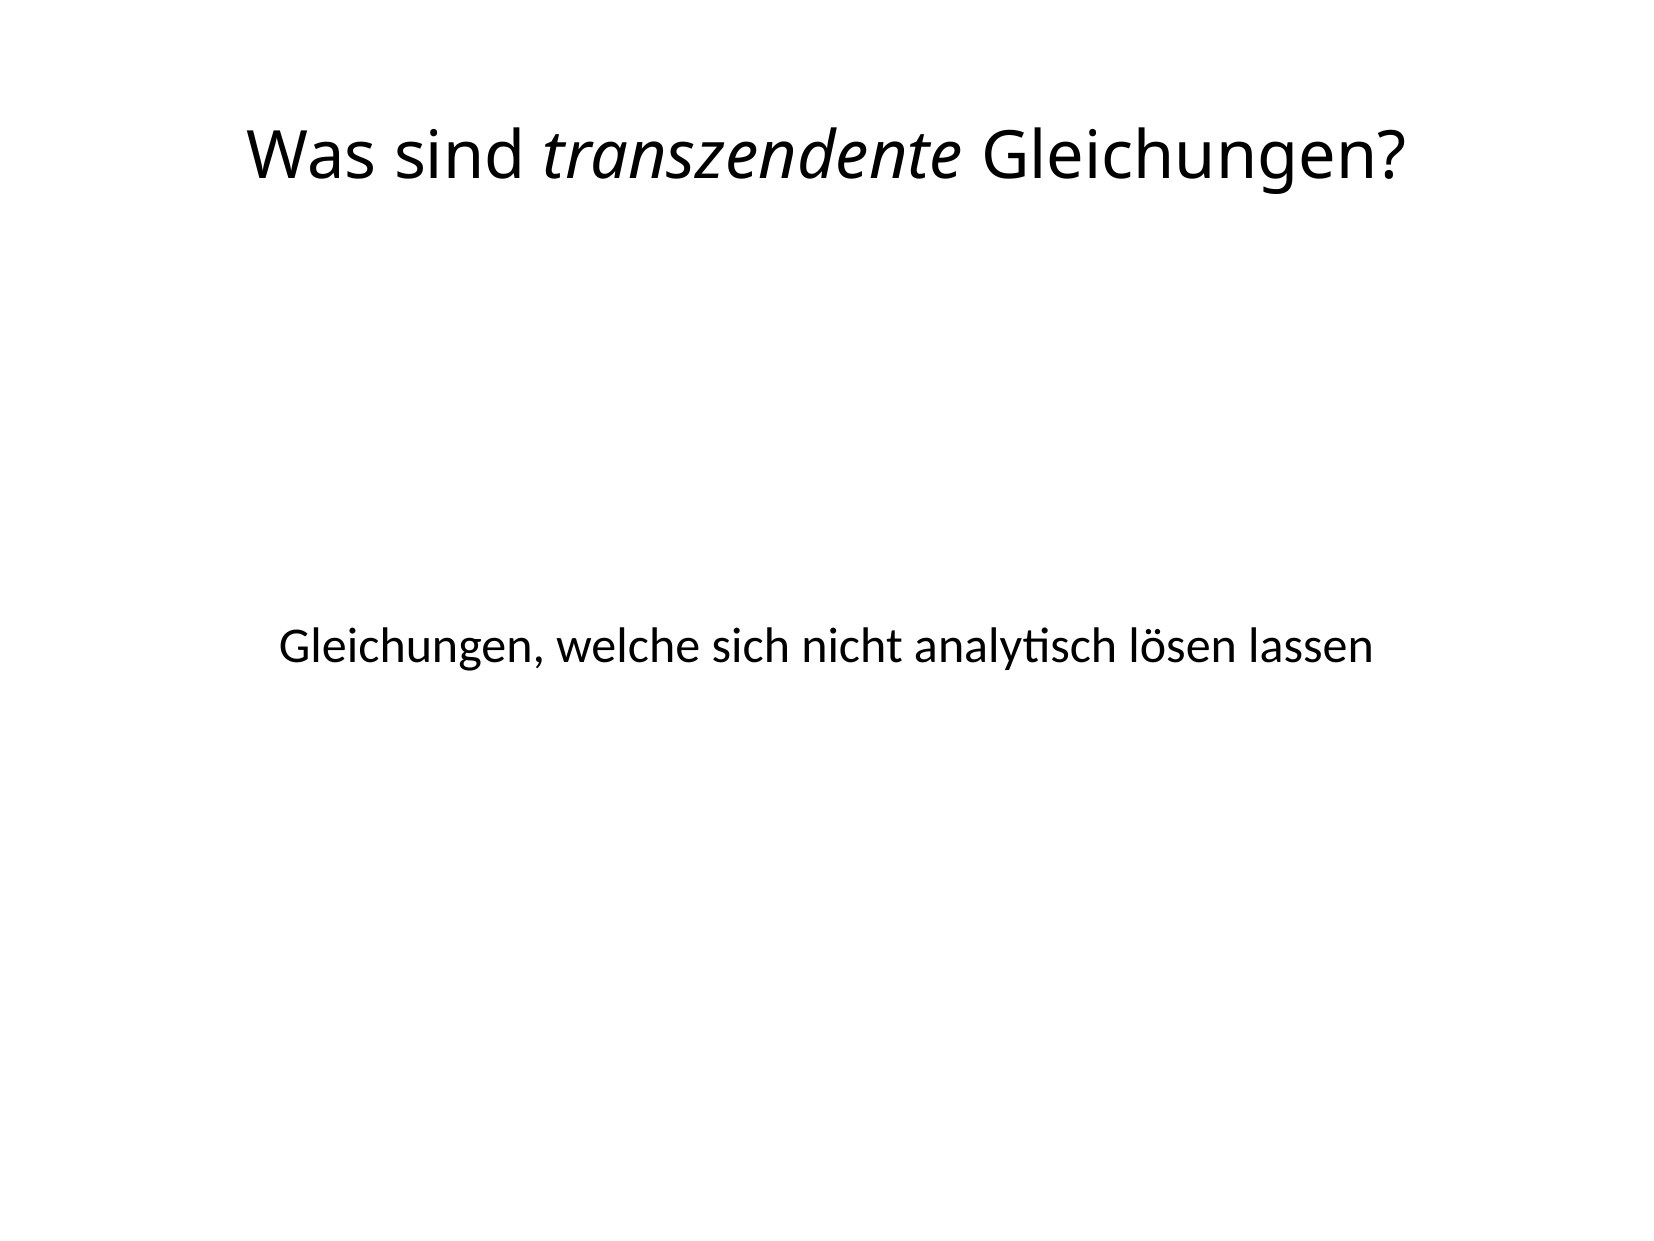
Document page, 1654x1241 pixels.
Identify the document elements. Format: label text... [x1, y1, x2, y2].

subtitle Gleichungen, welche sich nicht analytisch lösen lassen [82, 290, 1571, 1010]
title Was sind transzendente Gleichungen? [82, 49, 1571, 257]
